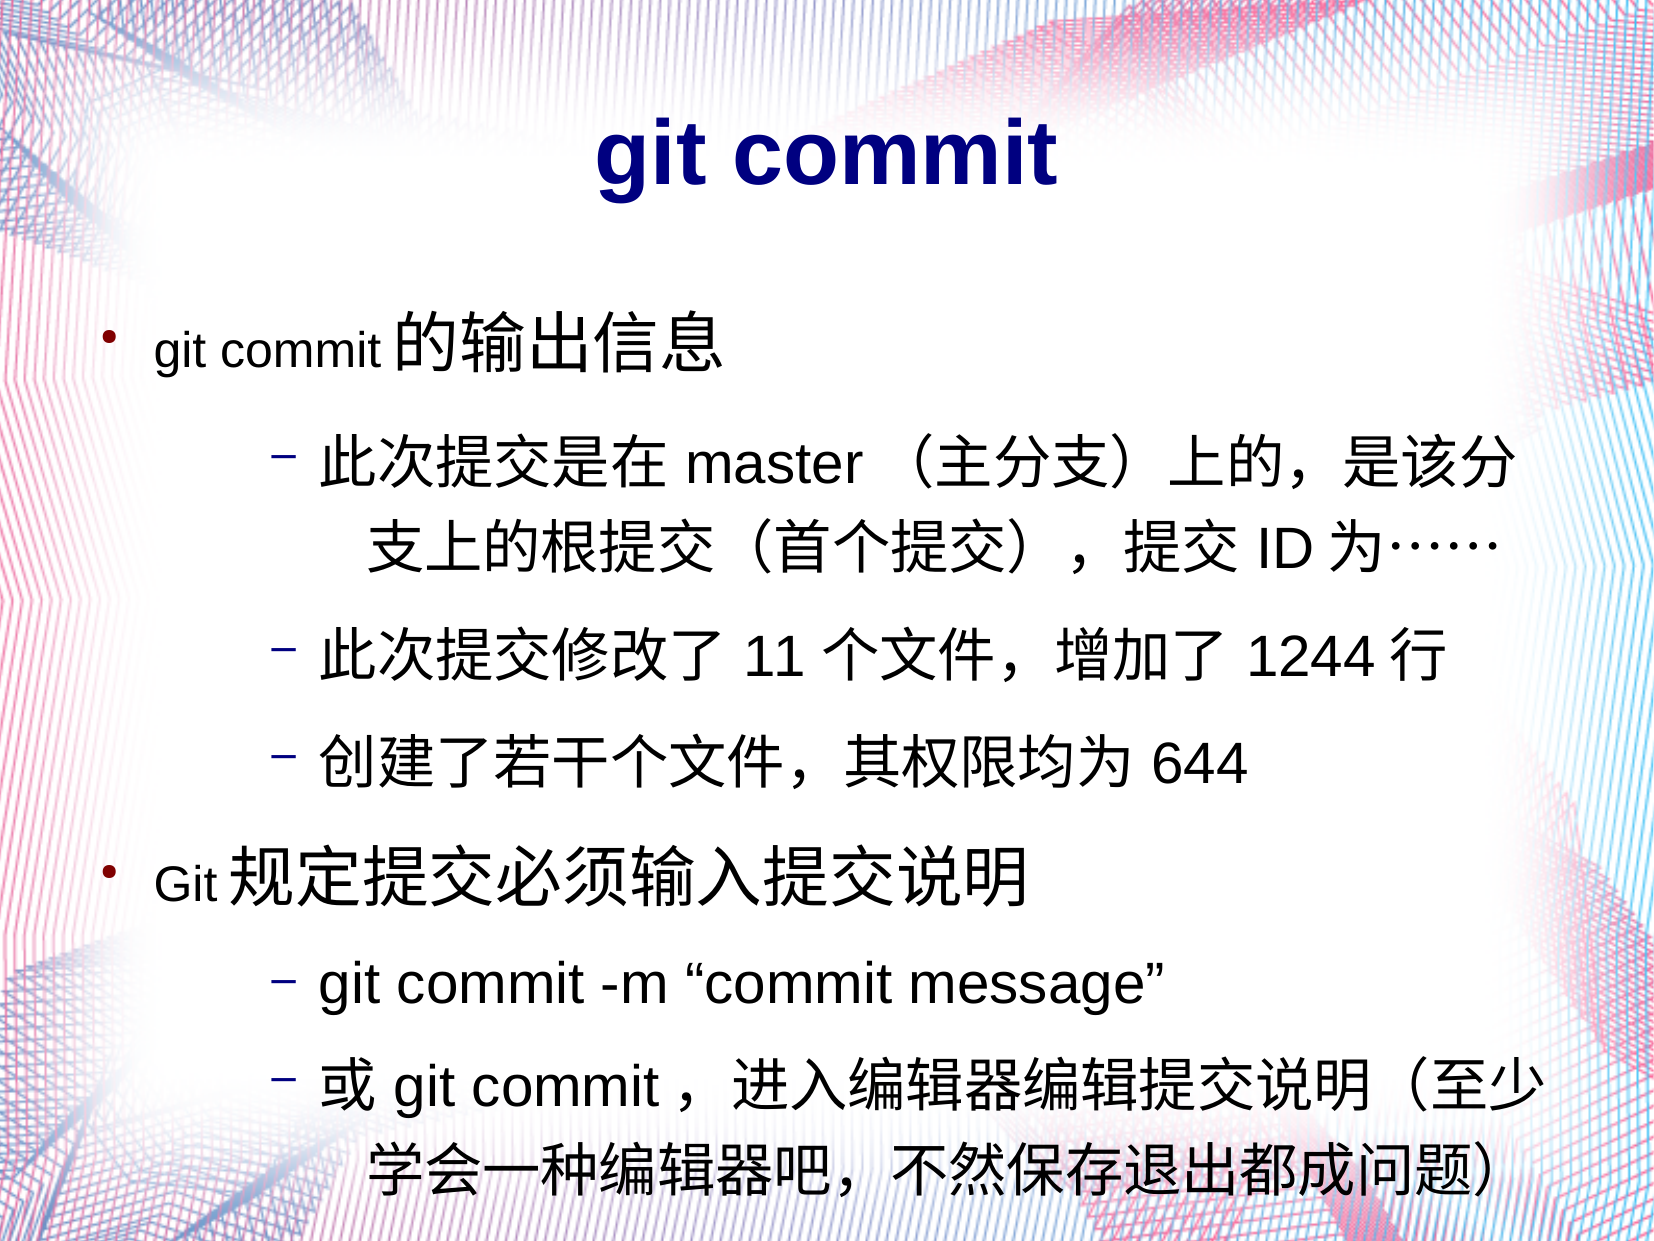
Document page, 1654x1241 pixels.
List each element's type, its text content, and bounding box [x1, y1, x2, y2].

title git commit [82, 49, 1571, 257]
picture [0, 0, 1654, 1241]
list git commit的输出信息 此次提交是在master（主分支）上的，是该分支上的根提交（首个提交），提交ID为…… 此次提交修改了11个文件，增加了1244行 创建了若干个文件，其权限均为644 Git规定提交必须输入提交说明 git commit -m “commit message” 或git commit，进入编辑器编辑提交说明（至少学会一种编辑器吧，不然保存退出都成问题） [82, 290, 1571, 1168]
